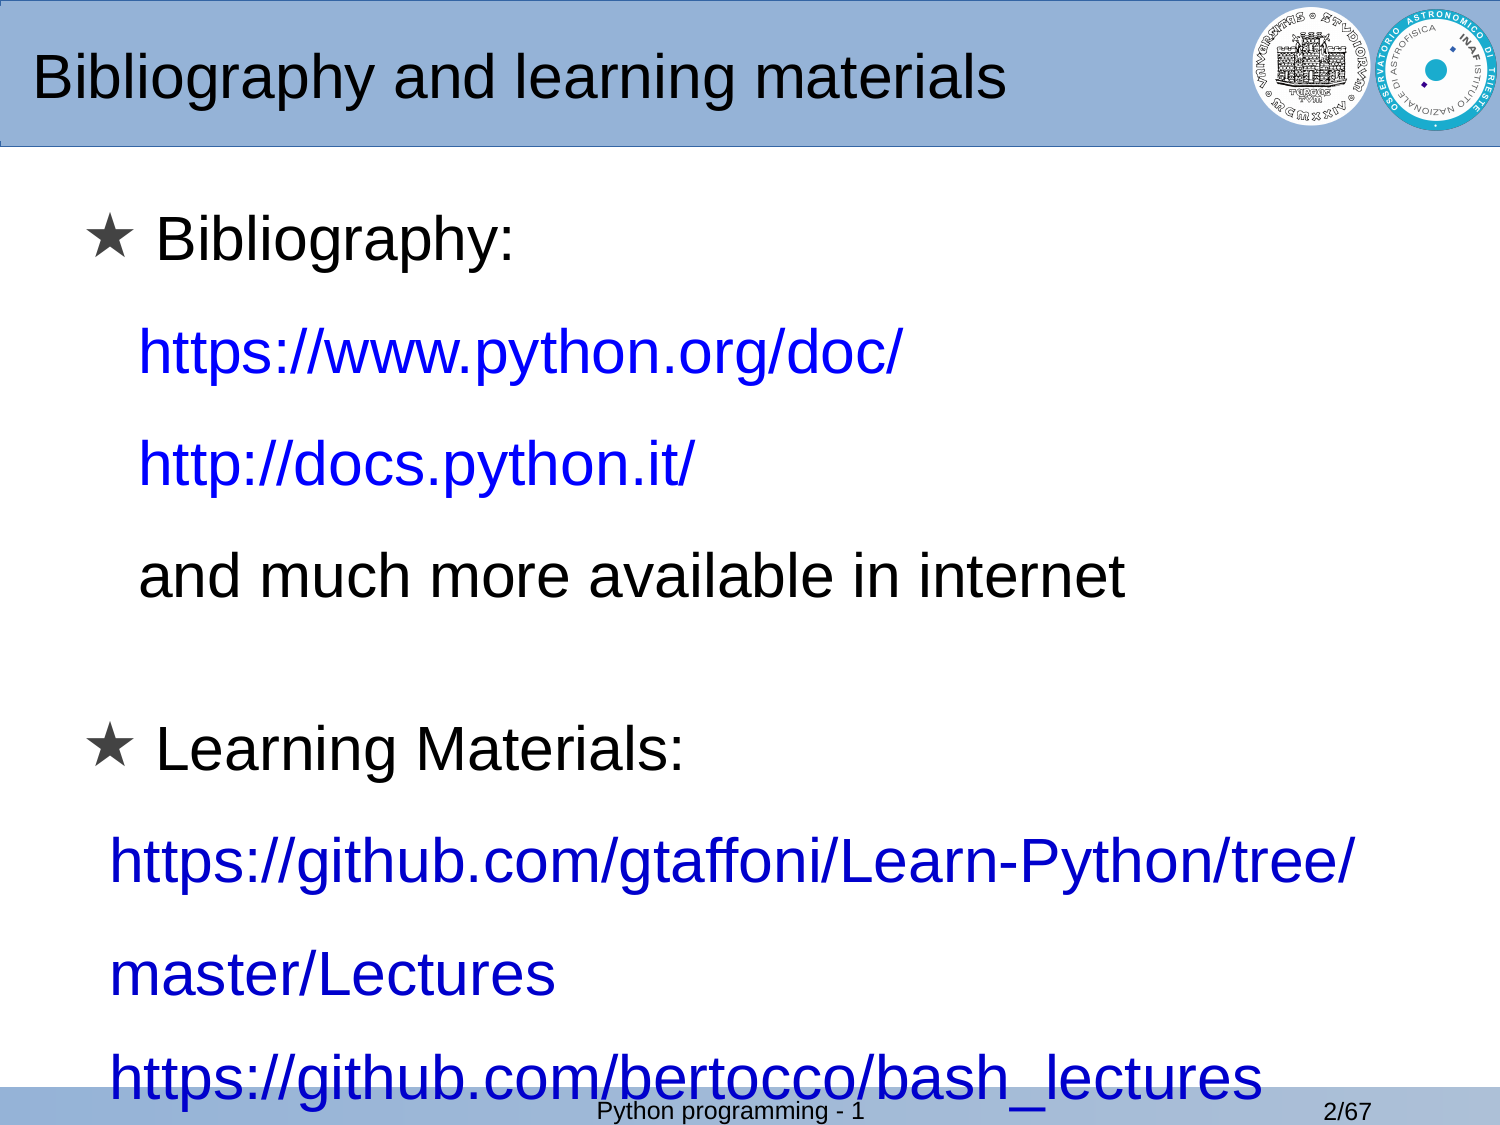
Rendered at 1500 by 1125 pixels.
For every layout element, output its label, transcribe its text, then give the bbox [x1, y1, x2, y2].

text_box Bibliography and learning materials [0, 5, 1253, 141]
picture [1253, 0, 1500, 153]
list Bibliography: https://www.python.org/doc/ http://docs.python.it/ and much more available in internet Learning Materials: https://github.com/gtaffoni/Learn-Python/tree/master/Lectures https://github.com/bertocco/bash_lectures [23, 153, 1500, 1054]
